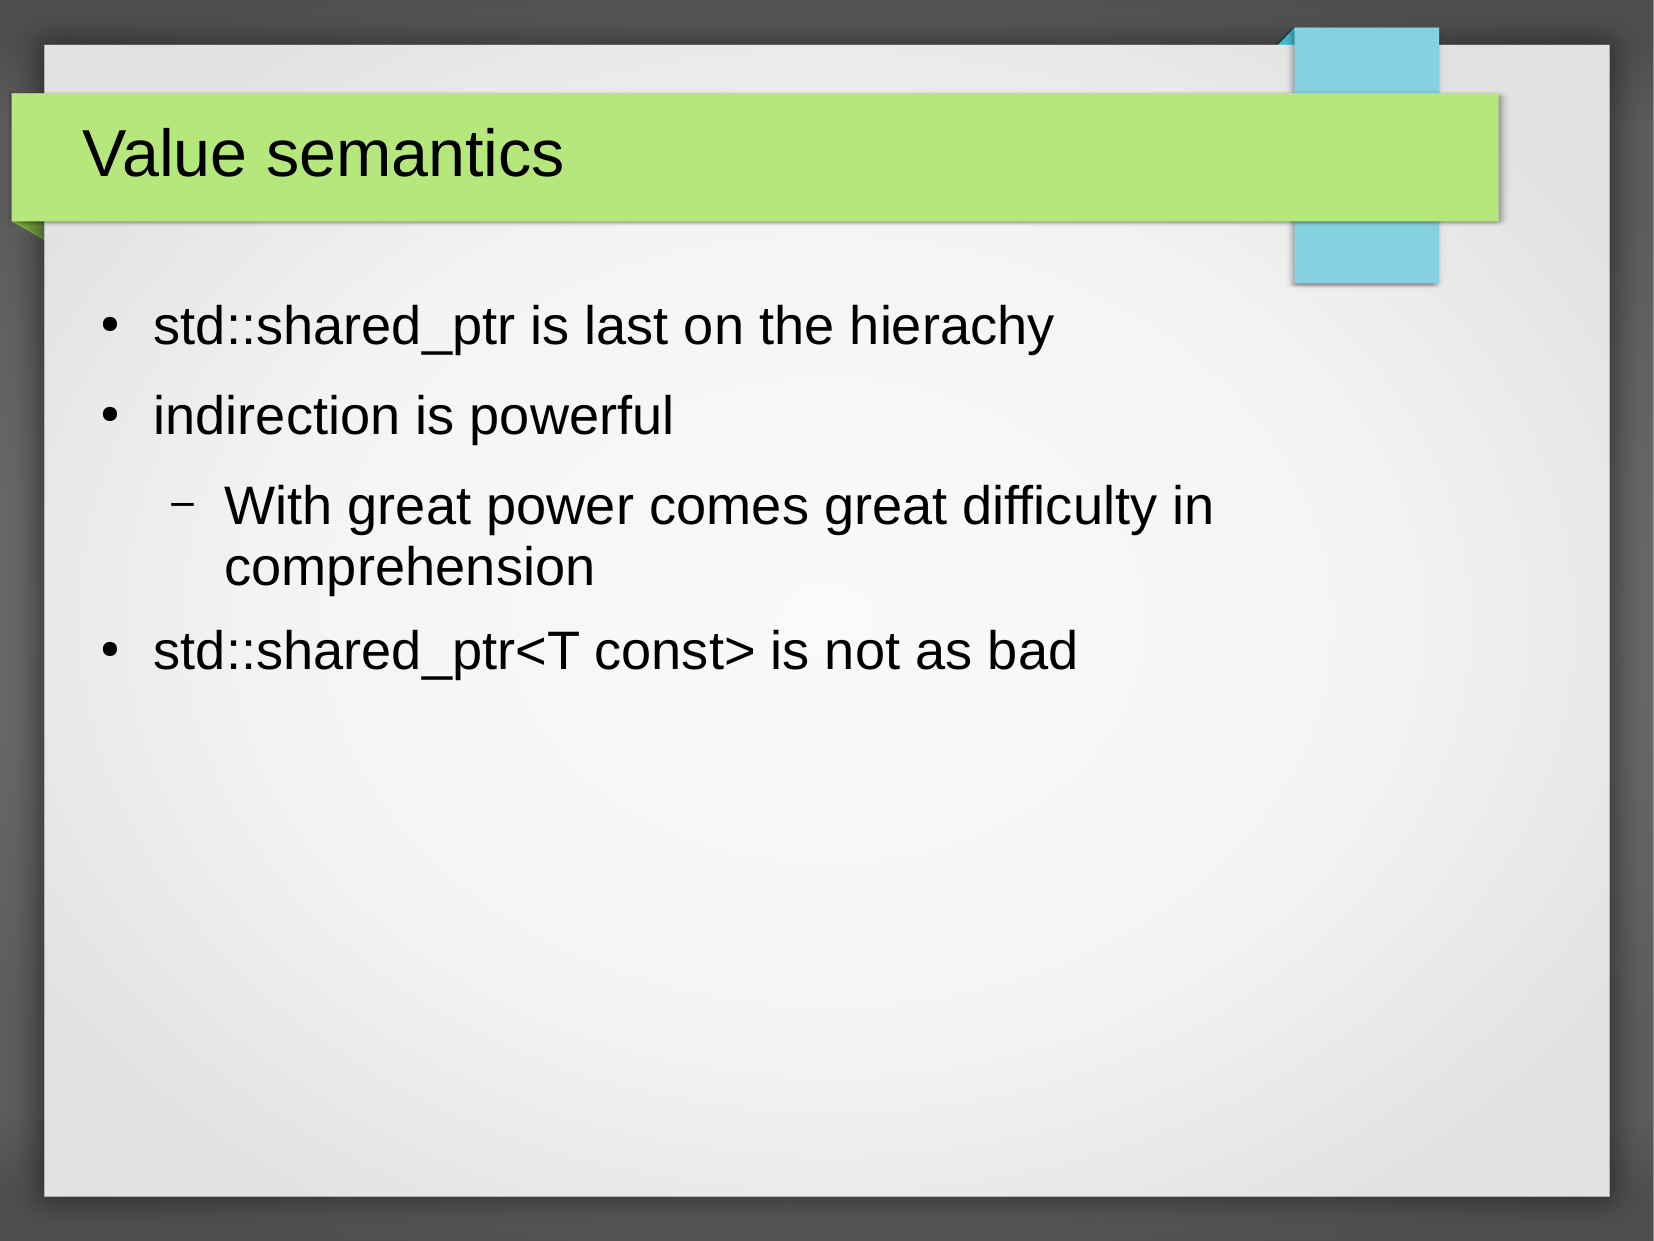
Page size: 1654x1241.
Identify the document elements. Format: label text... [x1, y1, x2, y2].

picture [0, 0, 1654, 1241]
list std::shared_ptr is last on the hierachy indirection is powerful With great power comes great difficulty in comprehension std::shared_ptr<T const> is not as bad [82, 295, 1571, 1015]
title Value semantics [82, 94, 1264, 213]
